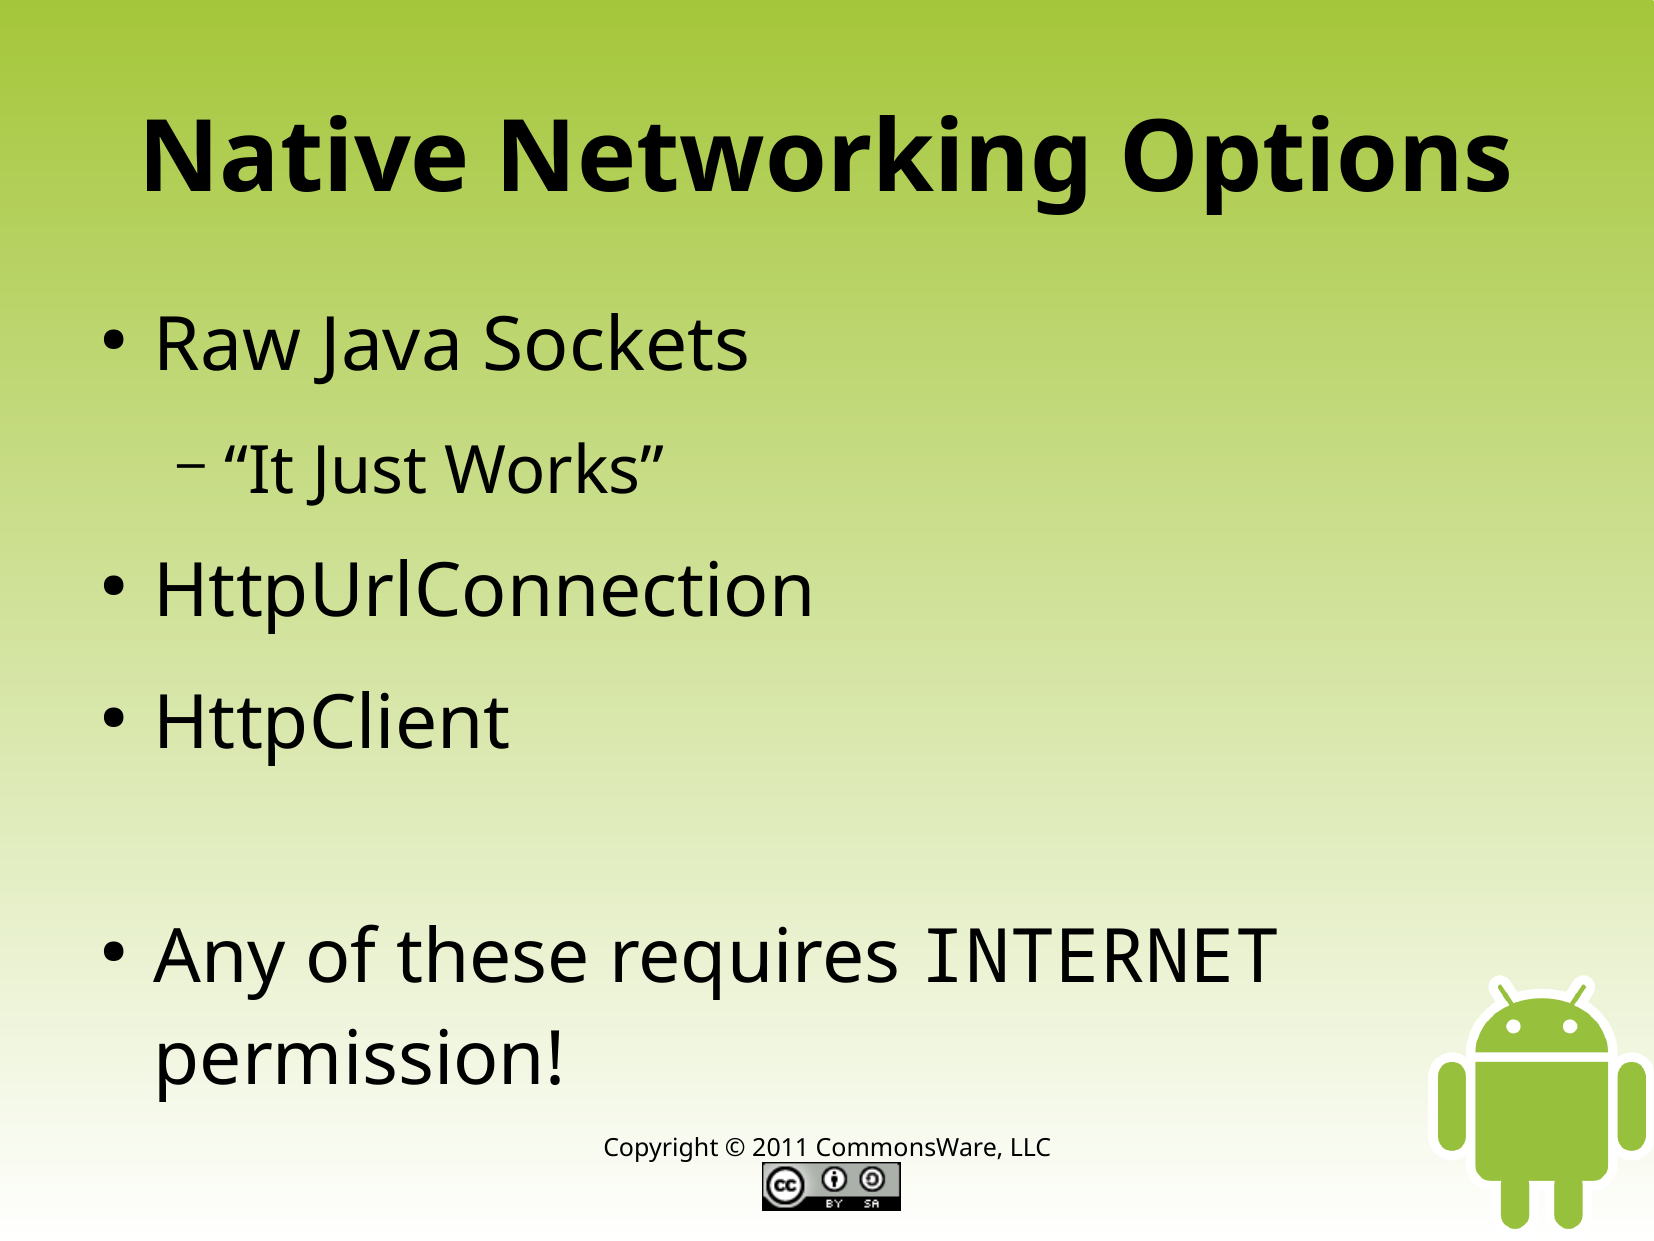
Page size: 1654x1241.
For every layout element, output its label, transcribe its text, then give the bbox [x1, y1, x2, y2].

picture [1428, 975, 1654, 1238]
list Raw Java Sockets “It Just Works” HttpUrlConnection HttpClient Any of these requires INTERNET permission! [82, 290, 1571, 1109]
picture [762, 1162, 901, 1211]
title Native Networking Options [82, 49, 1571, 257]
